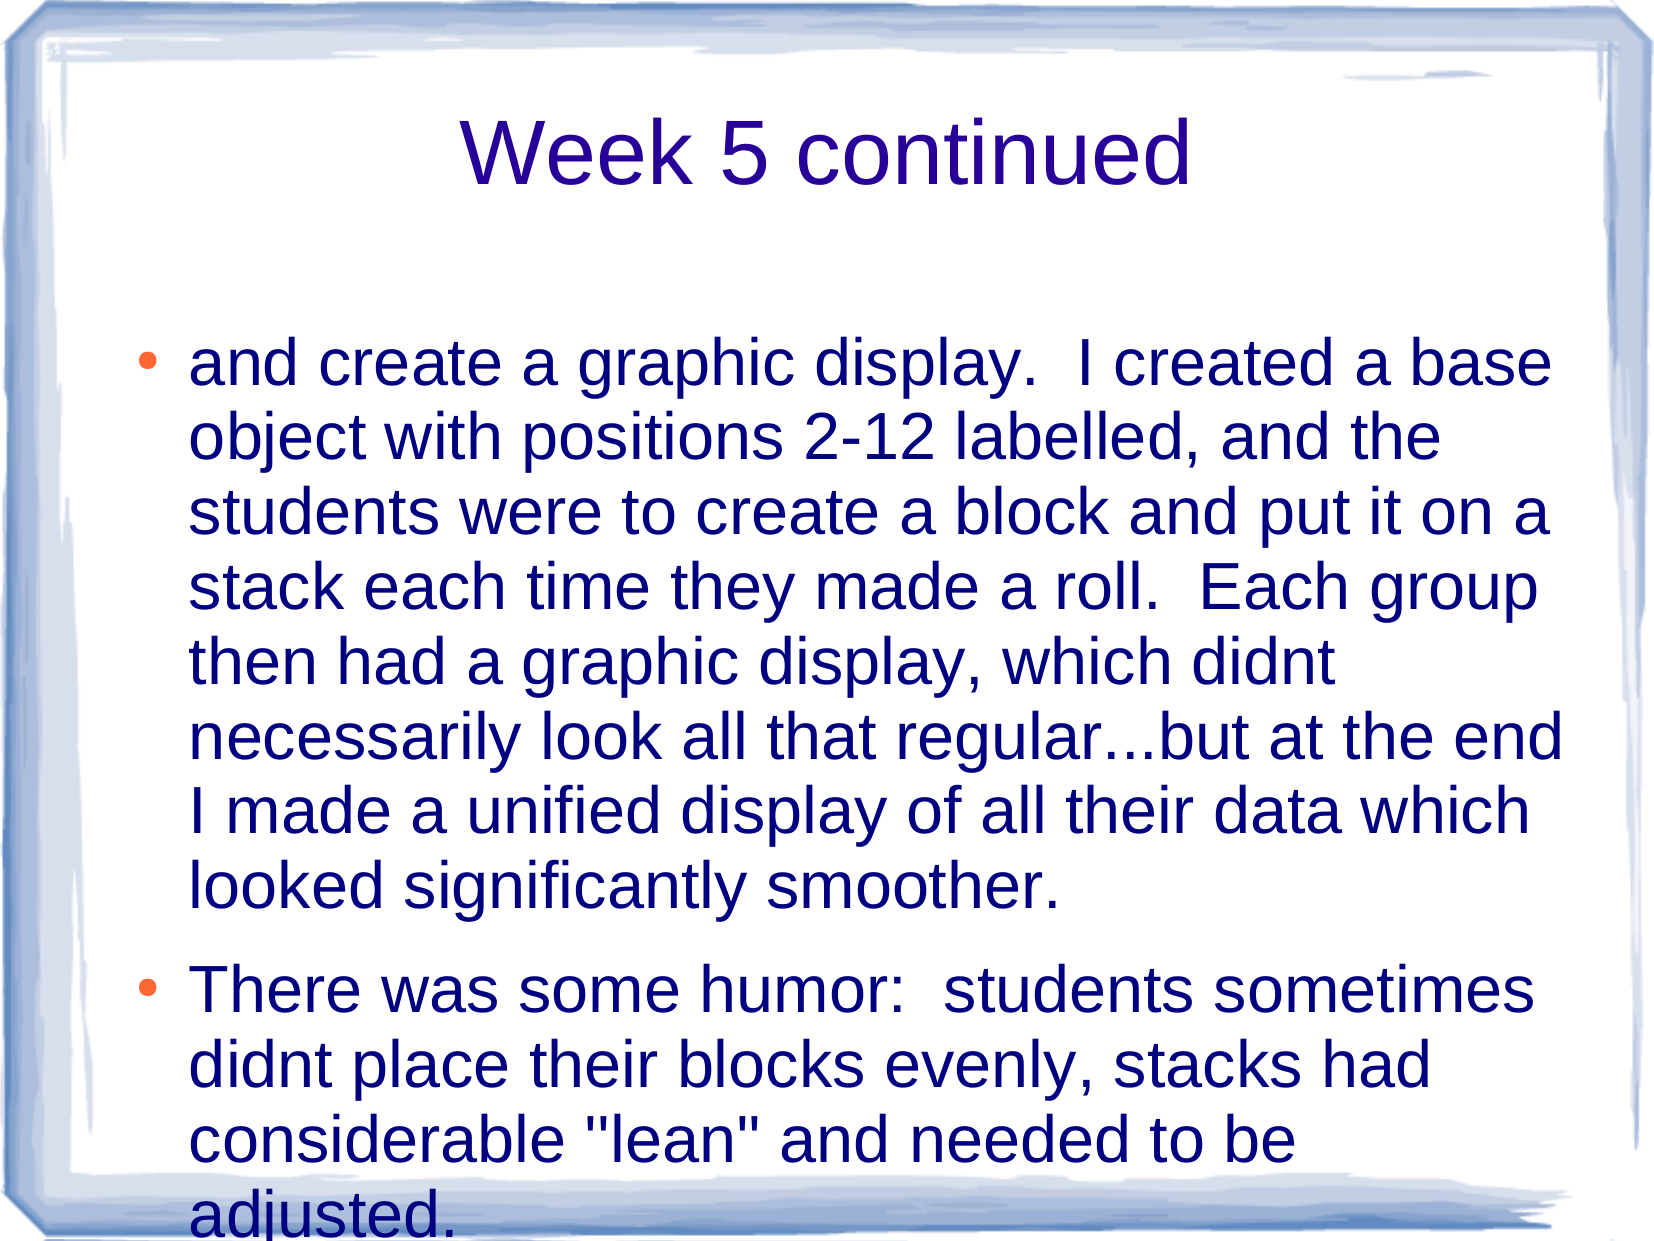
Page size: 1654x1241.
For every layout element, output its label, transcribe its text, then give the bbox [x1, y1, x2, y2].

list and create a graphic display. I created a base object with positions 2-12 labelled, and the students were to create a block and put it on a stack each time they made a roll. Each group then had a graphic display, which didnt necessarily look all that regular...but at the end I made a unified display of all their data which looked significantly smoother. There was some humor: students sometimes didnt place their blocks evenly, stacks had considerable ''lean'' and needed to be adjusted. [118, 324, 1571, 1241]
title Week 5 continued [82, 56, 1571, 250]
picture [0, 0, 1654, 1241]
